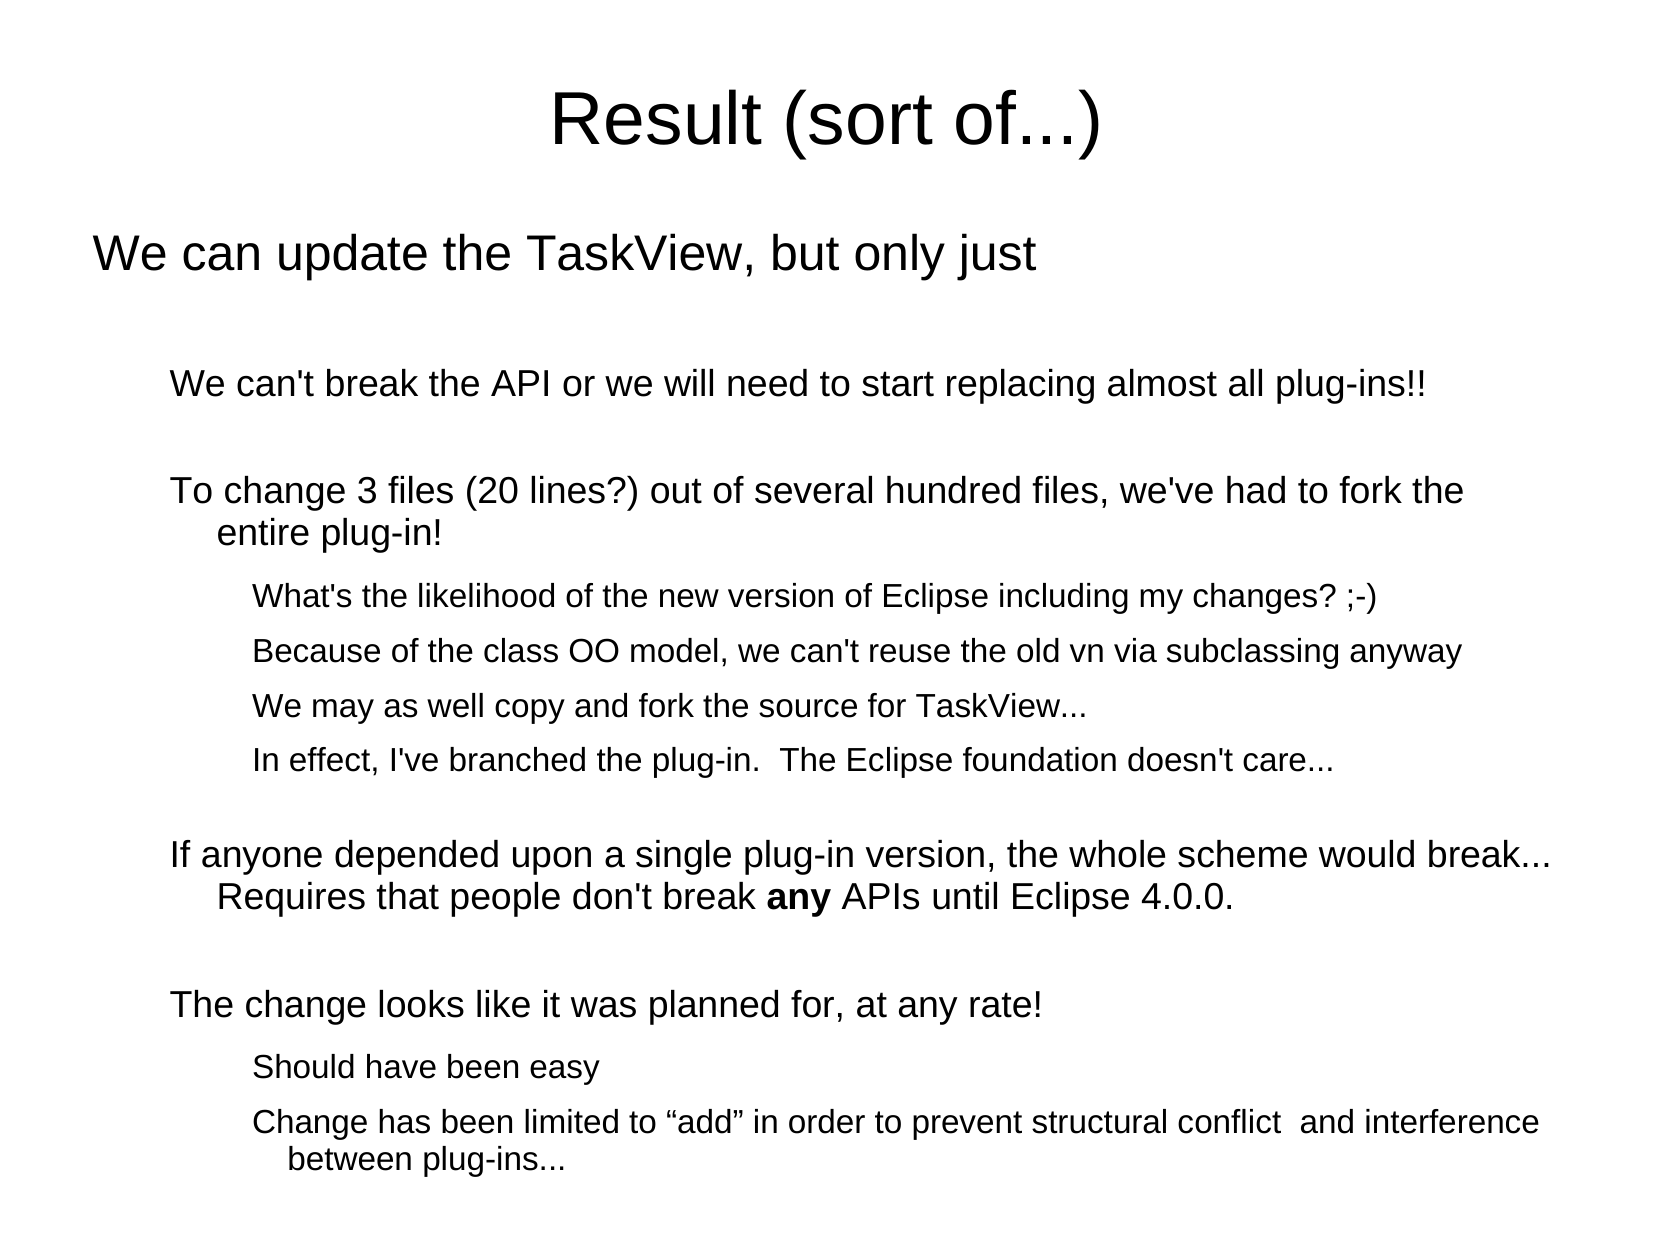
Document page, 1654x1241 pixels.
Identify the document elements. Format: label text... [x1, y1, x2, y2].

list We can update the TaskView, but only just We can't break the API or we will need to start replacing almost all plug-ins!! To change 3 files (20 lines?) out of several hundred files, we've had to fork the entire plug-in! What's the likelihood of the new version of Eclipse including my changes? ;-) Because of the class OO model, we can't reuse the old vn via subclassing anyway We may as well copy and fork the source for TaskView... In effect, I've branched the plug-in. The Eclipse foundation doesn't care... If anyone depended upon a single plug-in version, the whole scheme would break... Requires that people don't break any APIs until Eclipse 4.0.0. The change looks like it was planned for, at any rate! Should have been easy Change has been limited to “add” in order to prevent structural conflict and interference between plug-ins... [75, 225, 1564, 1182]
title Result (sort of...) [82, 56, 1571, 181]
